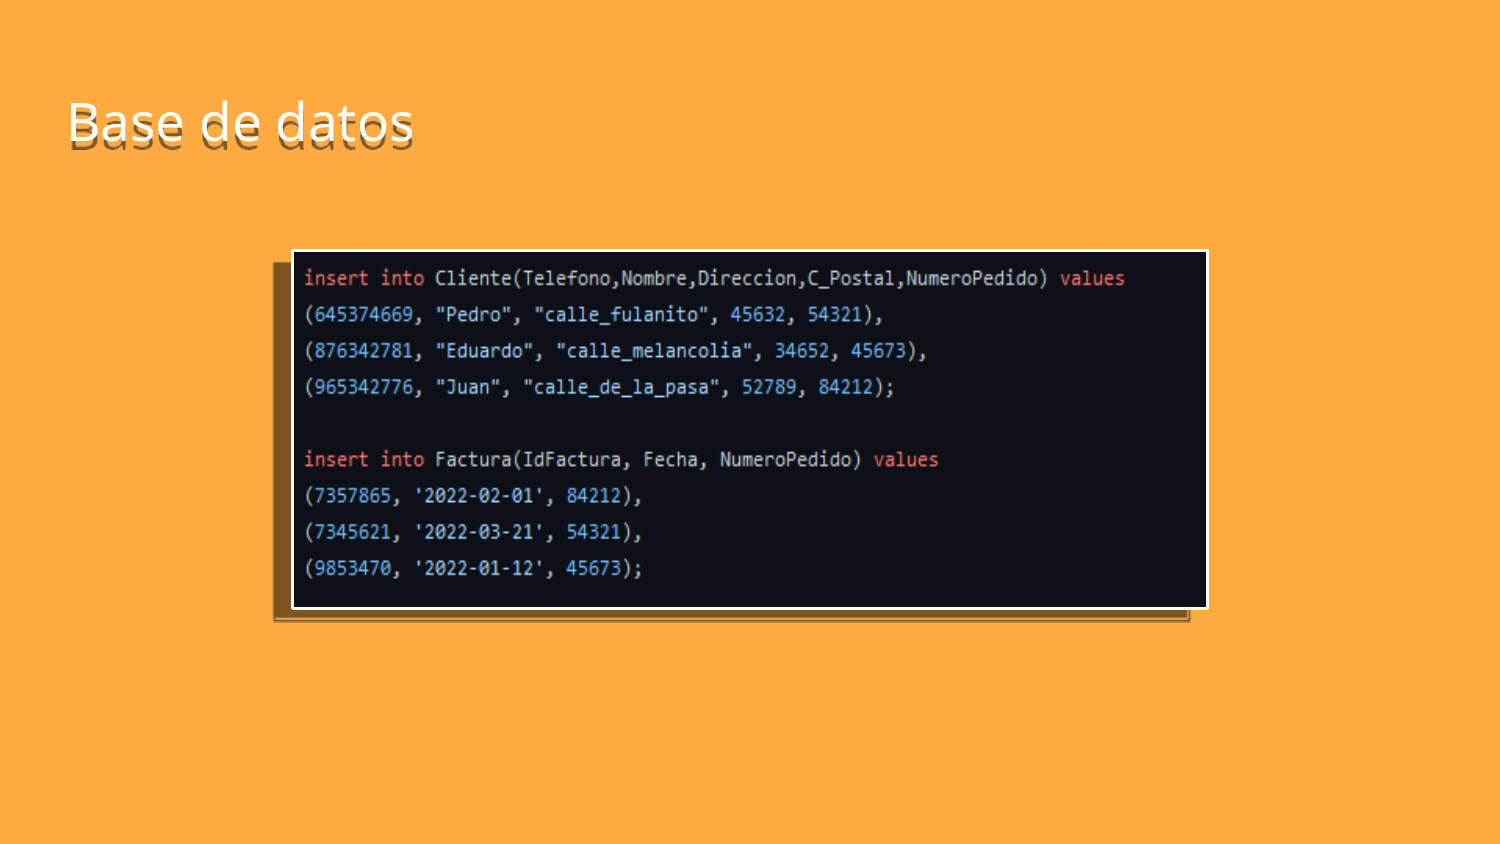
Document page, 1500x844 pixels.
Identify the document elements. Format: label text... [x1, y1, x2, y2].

title Base de datos [51, 72, 1449, 167]
picture [293, 252, 1207, 608]
